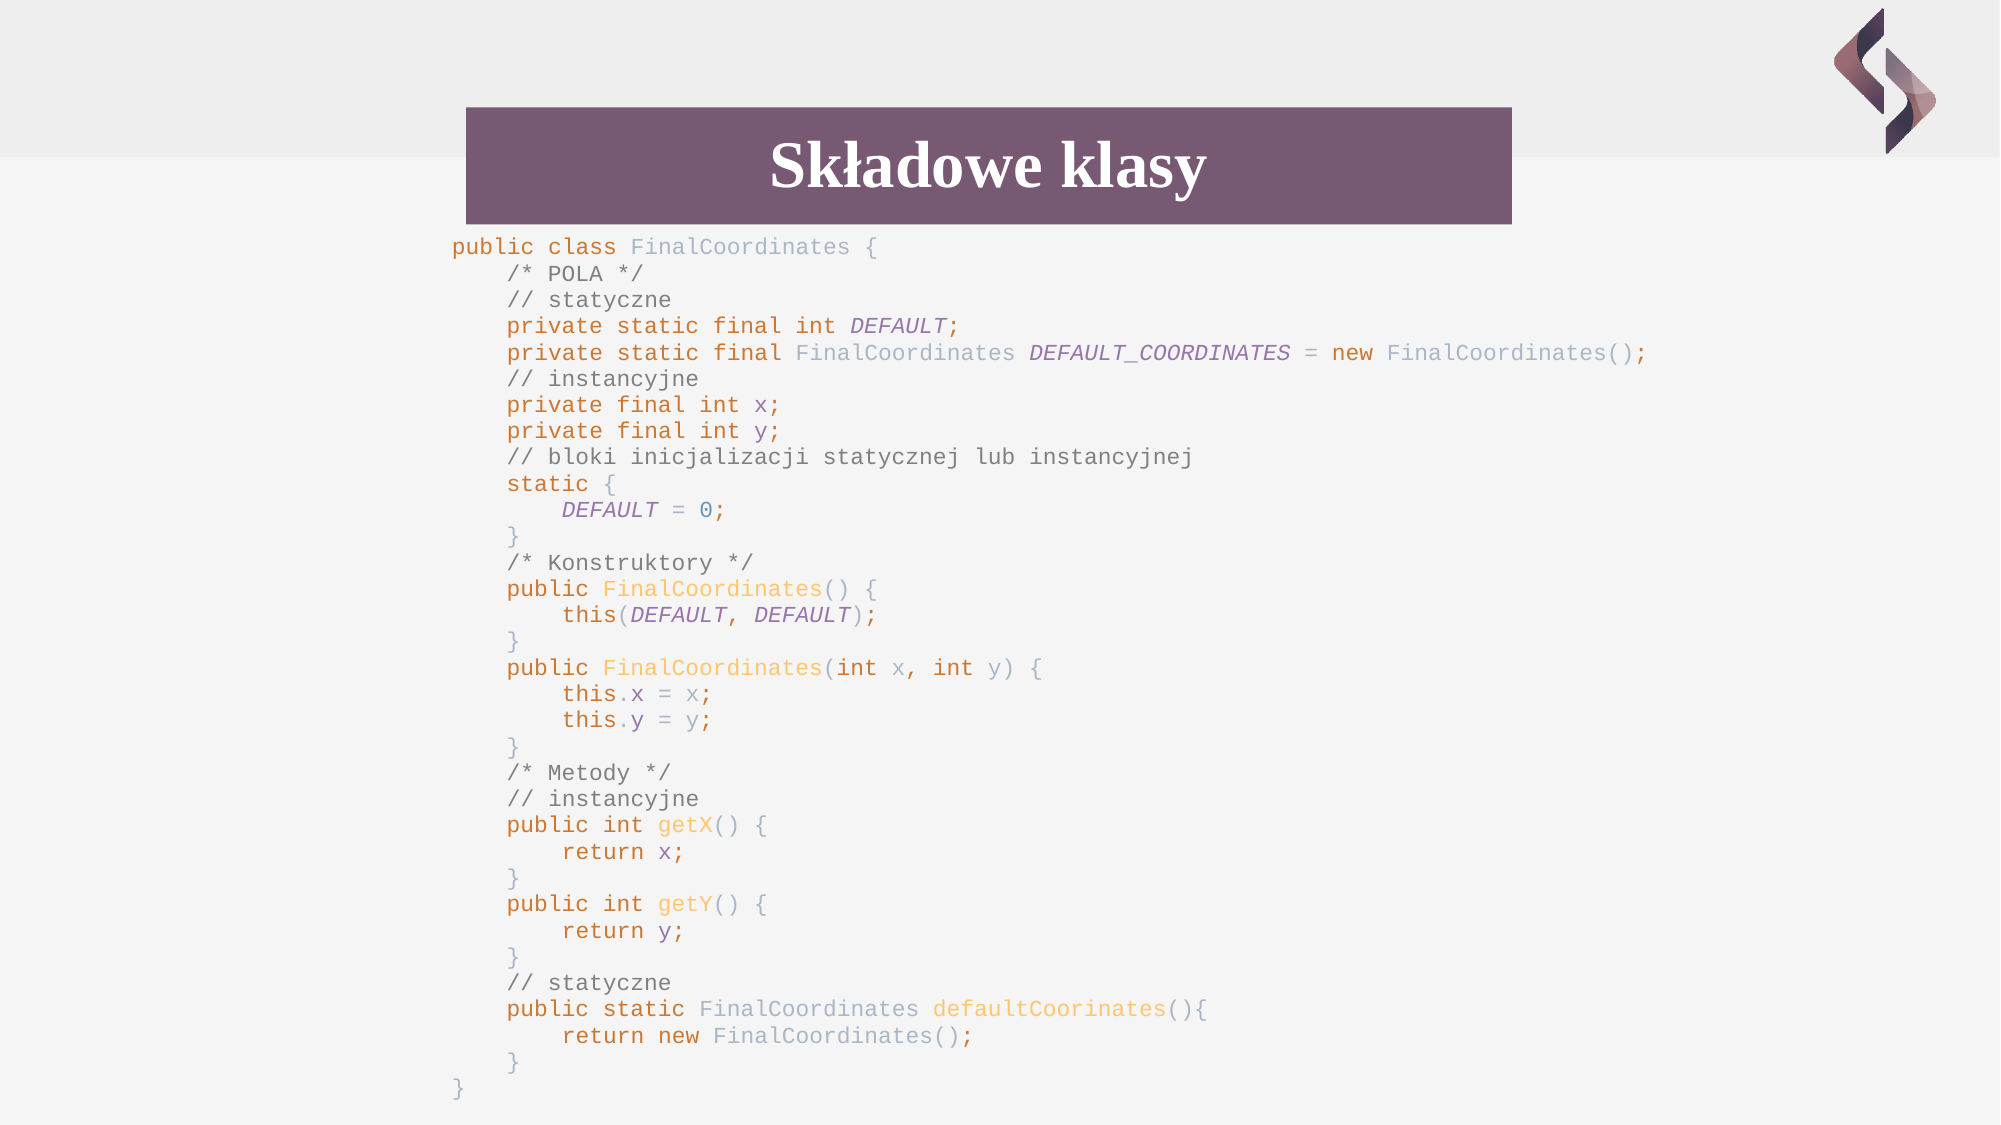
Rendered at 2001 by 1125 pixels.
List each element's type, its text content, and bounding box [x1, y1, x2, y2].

picture [1787, 0, 2001, 166]
text_box Składowe klasy [466, 107, 1512, 225]
text_box public class FinalCoordinates { /* POLA */ // statyczne private static final int DEFAULT; private static final FinalCoordinates DEFAULT_COORDINATES = new FinalCoordinates(); // instancyjne private final int x; private final int y; // bloki inicjalizacji statycznej lub instancyjnej static { DEFAULT = 0; } /* Konstruktory */ public FinalCoordinates() { this(DEFAULT, DEFAULT); } public FinalCoordinates(int x, int y) { this.x = x; this.y = y; } /* Metody */ // instancyjne public int getX() { return x; } public int getY() { return y; } // statyczne public static FinalCoordinates defaultCoorinates(){ return new FinalCoordinates(); } } [437, 228, 1749, 1111]
